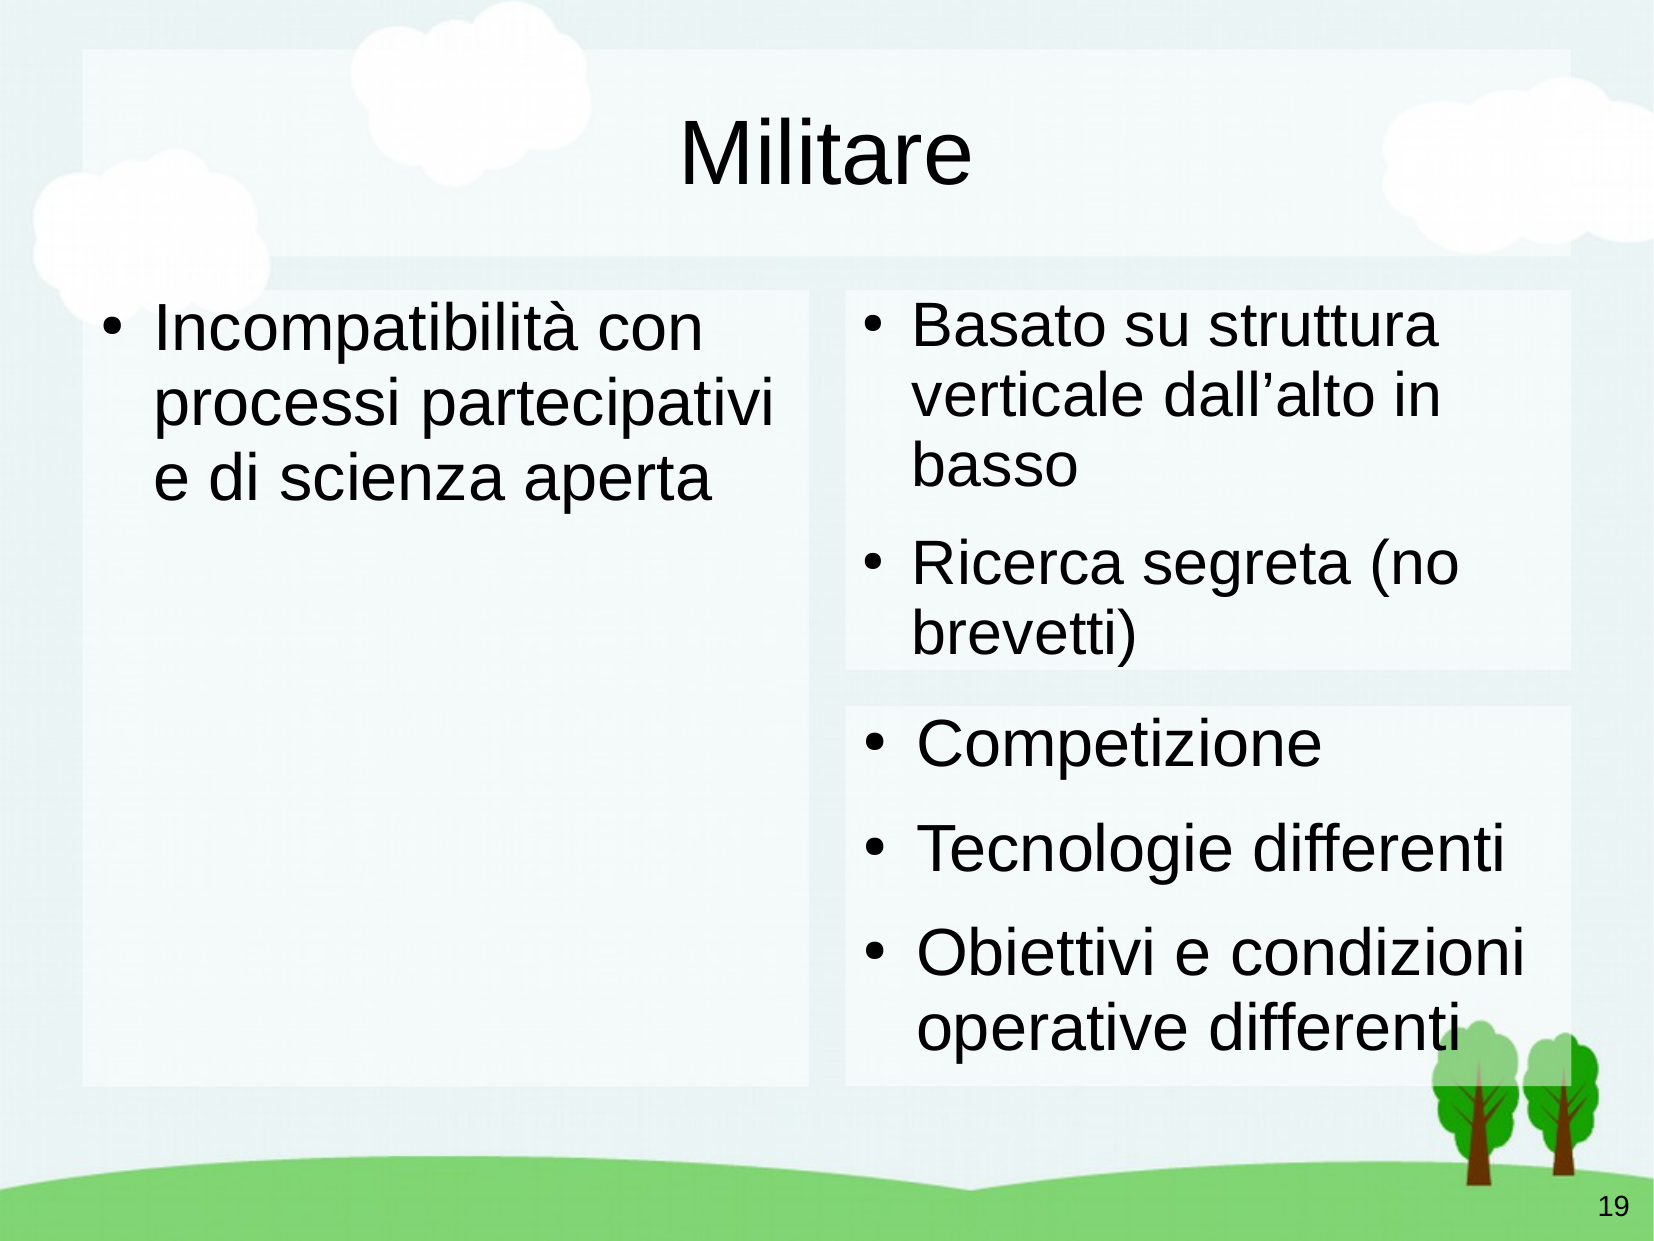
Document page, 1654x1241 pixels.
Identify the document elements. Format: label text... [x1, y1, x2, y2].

picture [0, 0, 1654, 1241]
title Militare [82, 49, 1571, 257]
list Incompatibilità con processi partecipativi e di scienza aperta [82, 290, 809, 1087]
list Competizione Tecnologie differenti Obiettivi e condizioni operative differenti [845, 706, 1572, 1087]
list Basato su struttura verticale dall’alto in basso Ricerca segreta (no brevetti) [845, 290, 1572, 671]
